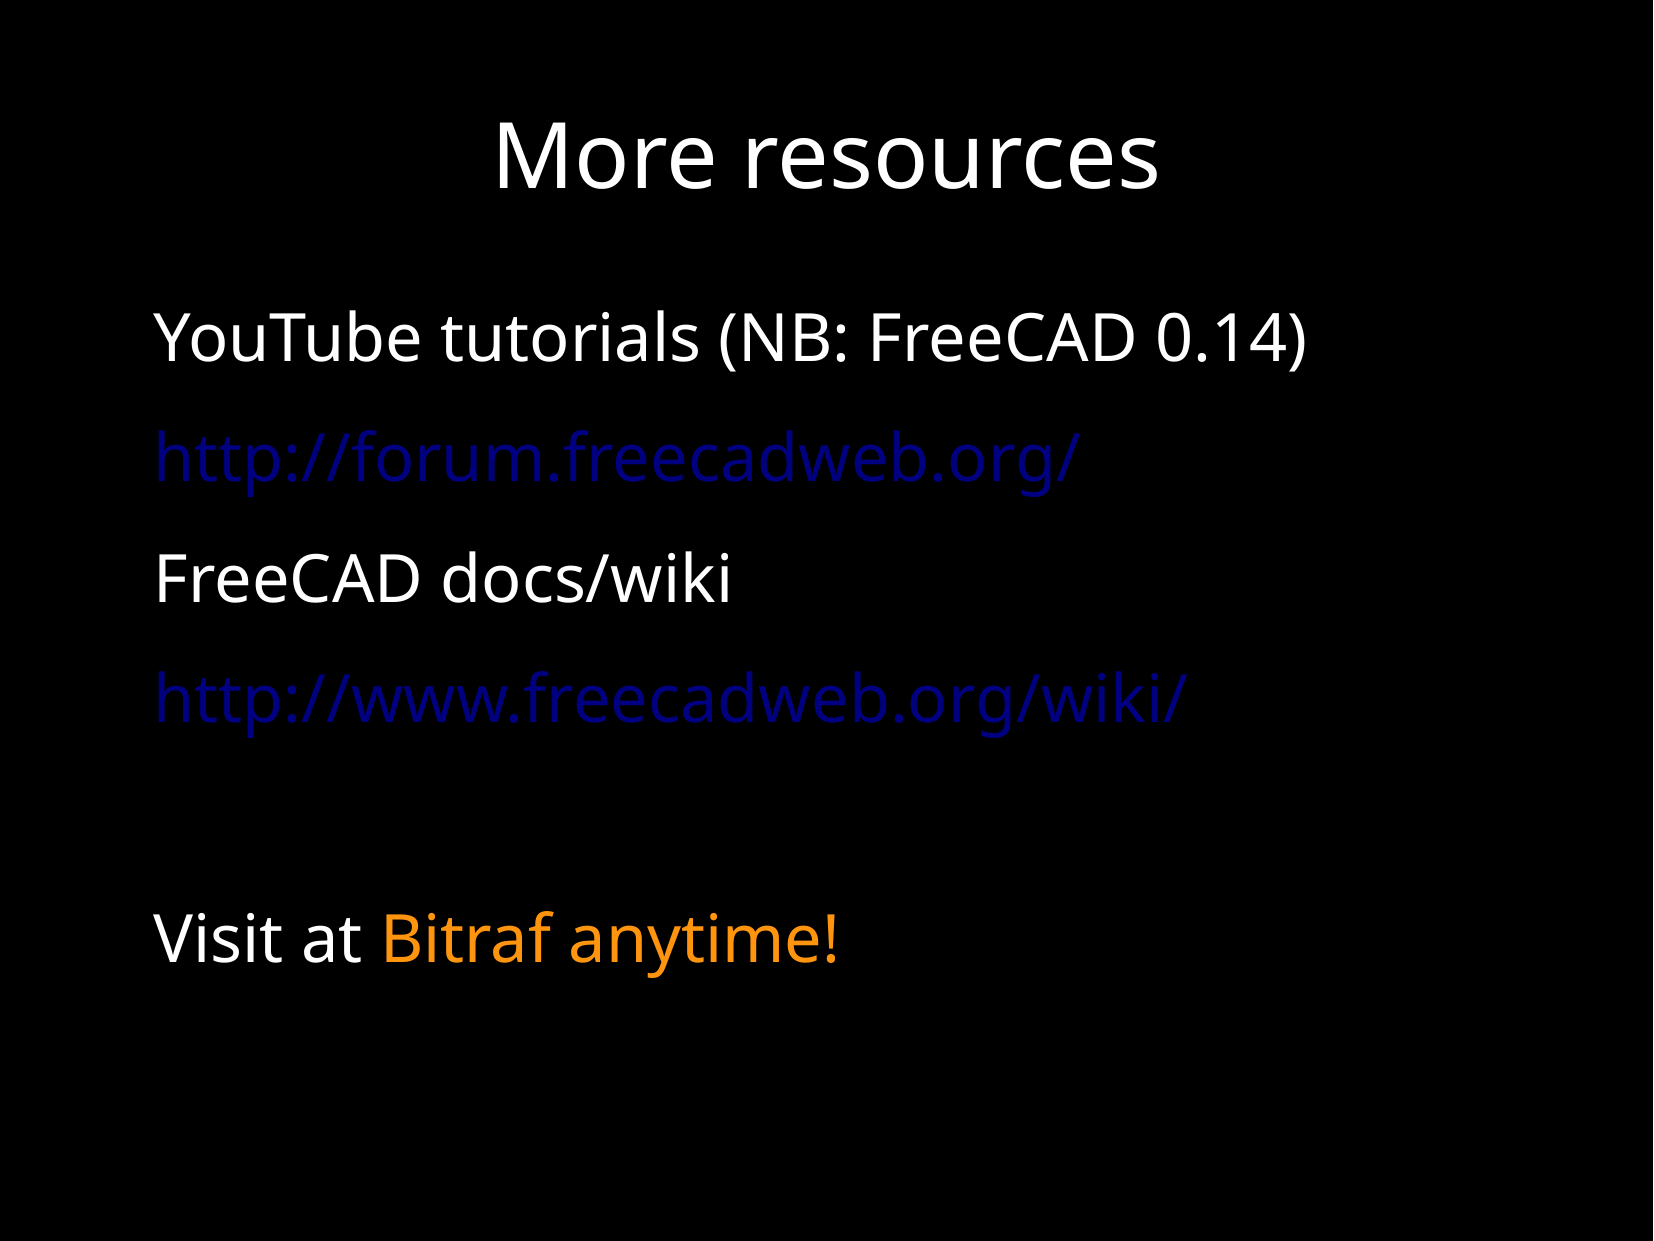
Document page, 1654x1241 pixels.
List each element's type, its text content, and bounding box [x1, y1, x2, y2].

title More resources [82, 49, 1571, 257]
list YouTube tutorials (NB: FreeCAD 0.14) http://forum.freecadweb.org/ FreeCAD docs/wiki http://www.freecadweb.org/wiki/ Visit at Bitraf anytime! [82, 290, 1571, 1010]
